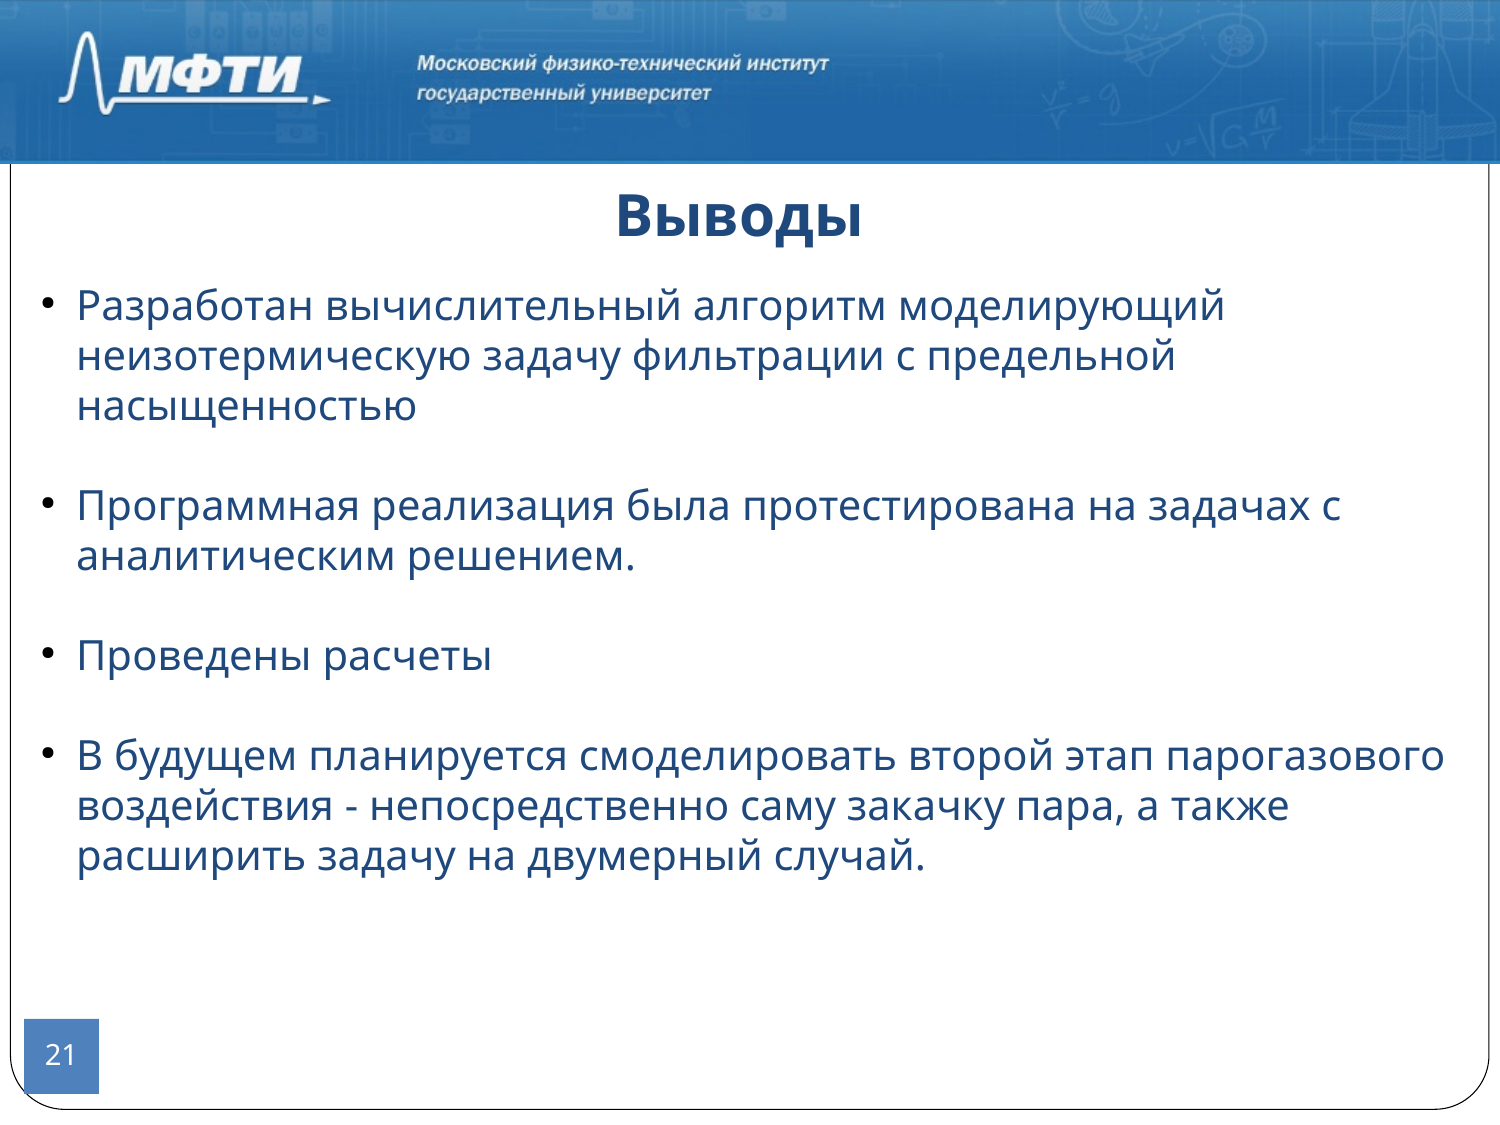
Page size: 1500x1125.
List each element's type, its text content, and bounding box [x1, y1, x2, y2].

text_box Выводы [100, 160, 1378, 265]
text_box Разработан вычислительный алгоритм моделирующий неизотермическую задачу фильтрации с предельной насыщенностью Программная реализация была протестирована на задачах с аналитическим решением. Проведены расчеты В будущем планируется смоделировать второй этап парогазового воздействия - непосредственно саму закачку пара, а также расширить задачу на двумерный случай. [25, 271, 1500, 1000]
picture [0, 0, 1500, 164]
text_box <номер> [24, 1018, 99, 1094]
